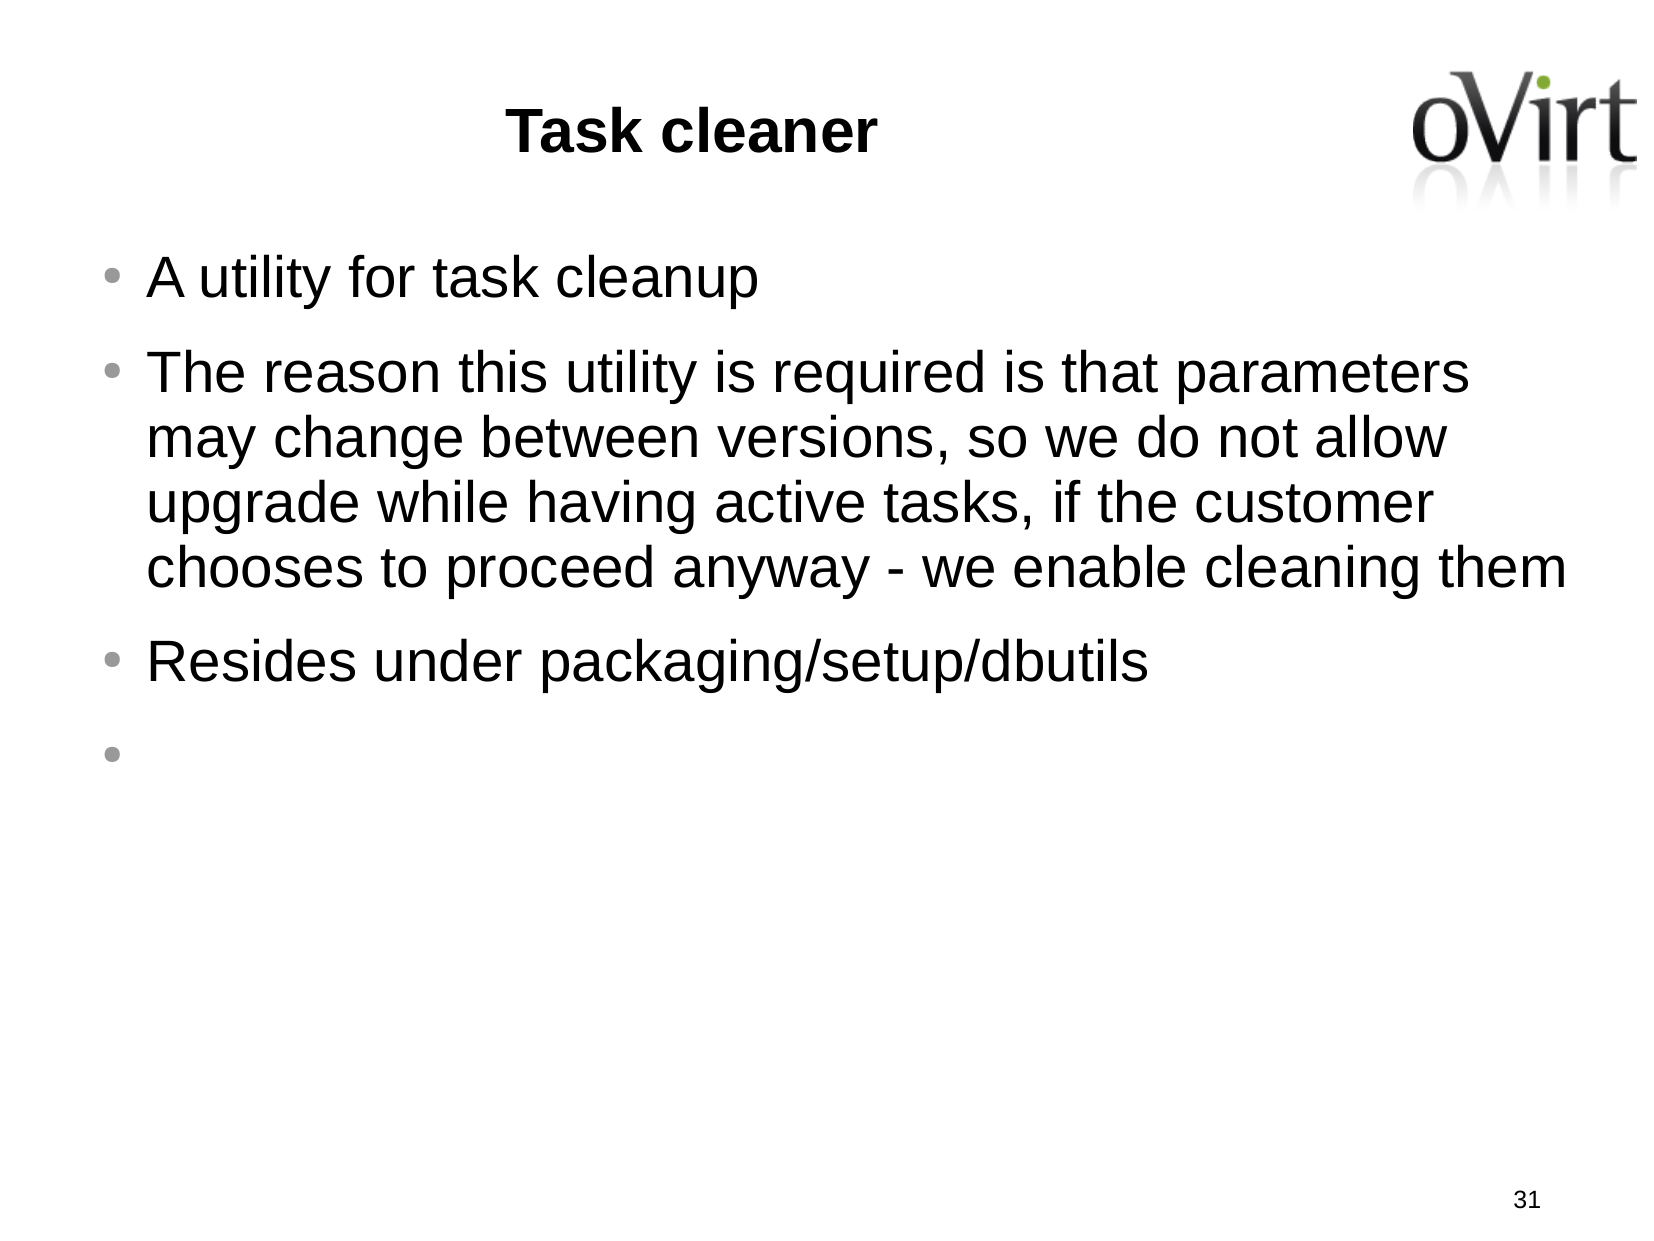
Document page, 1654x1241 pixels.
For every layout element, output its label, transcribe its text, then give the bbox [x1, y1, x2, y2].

list A utility for task cleanup The reason this utility is required is that parameters may change between versions, so we do not allow upgrade while having active tasks, if the customer chooses to proceed anyway - we enable cleaning them Resides under packaging/setup/dbutils [86, 244, 1576, 1039]
title Task cleaner [82, 37, 1303, 226]
picture [1413, 63, 1637, 212]
